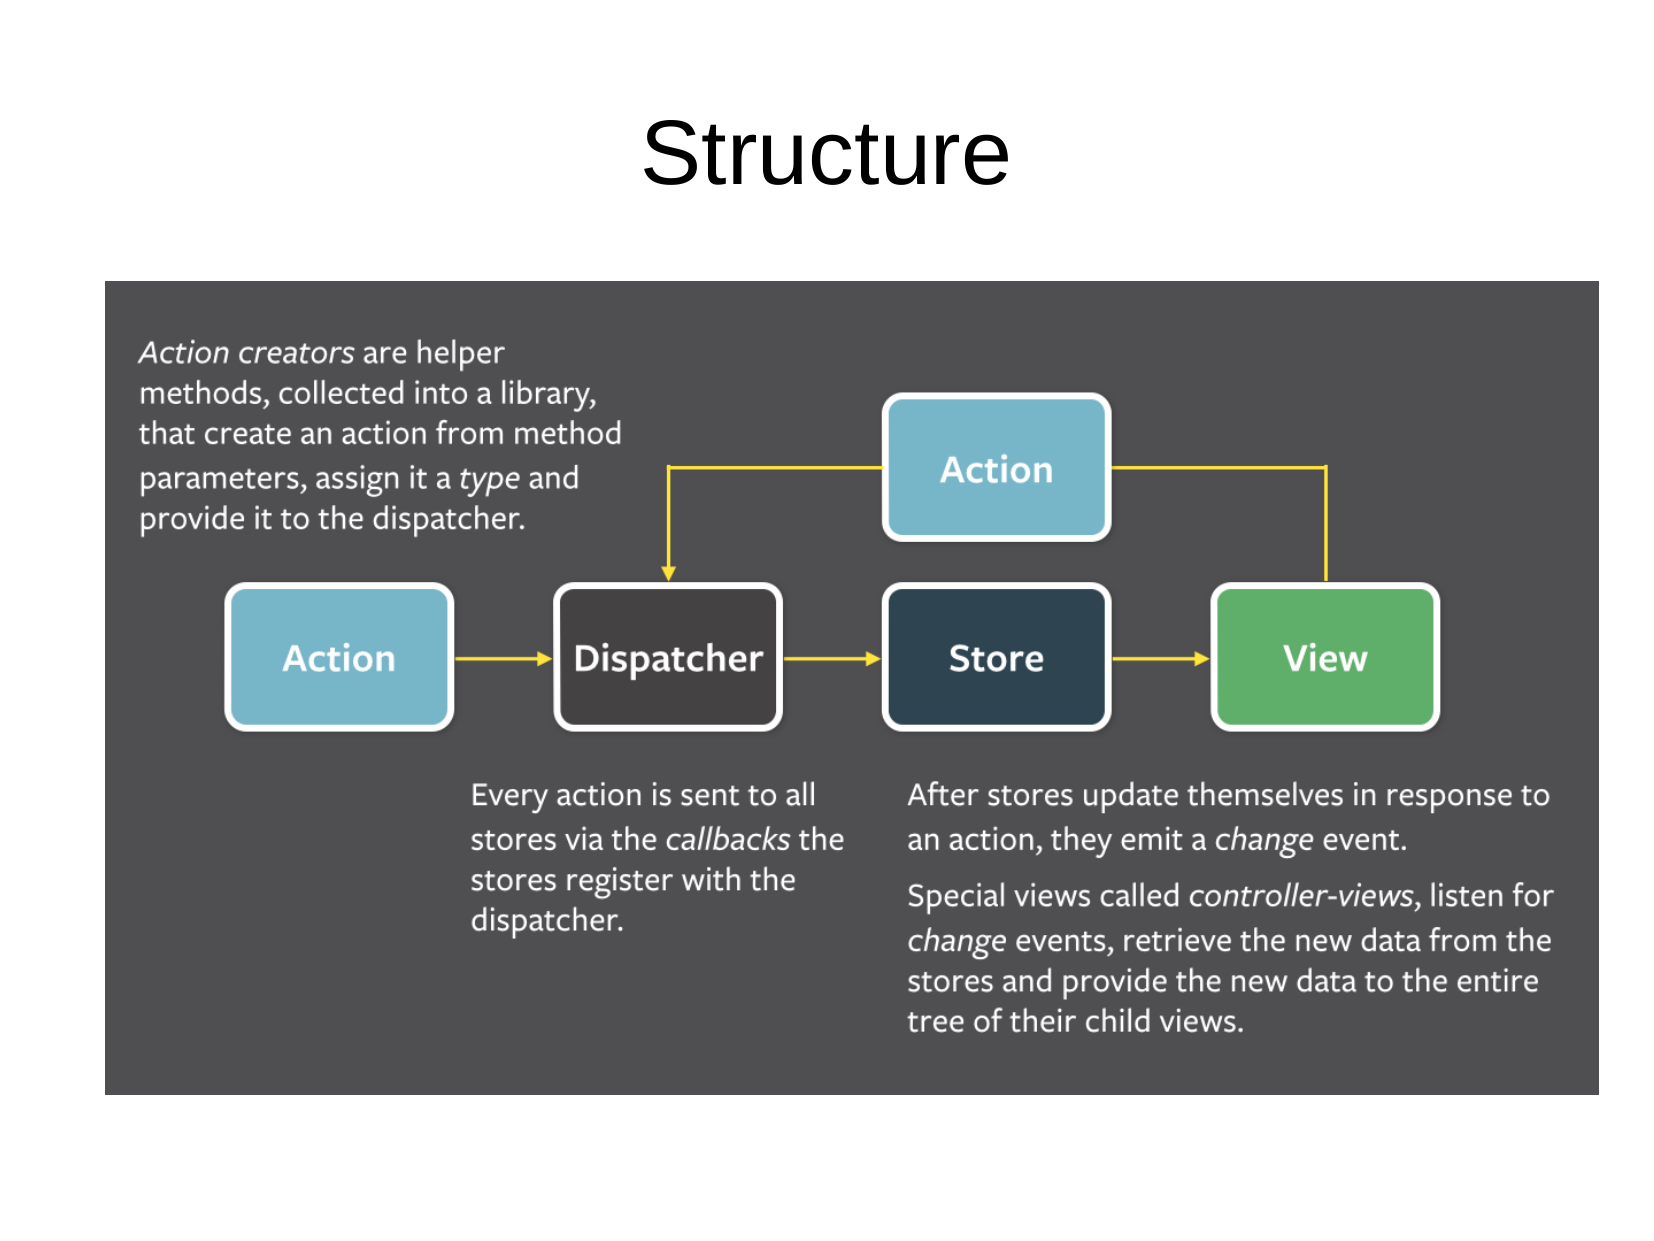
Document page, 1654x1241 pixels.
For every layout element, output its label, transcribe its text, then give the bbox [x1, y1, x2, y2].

title Structure [82, 49, 1571, 257]
picture [105, 281, 1599, 1096]
